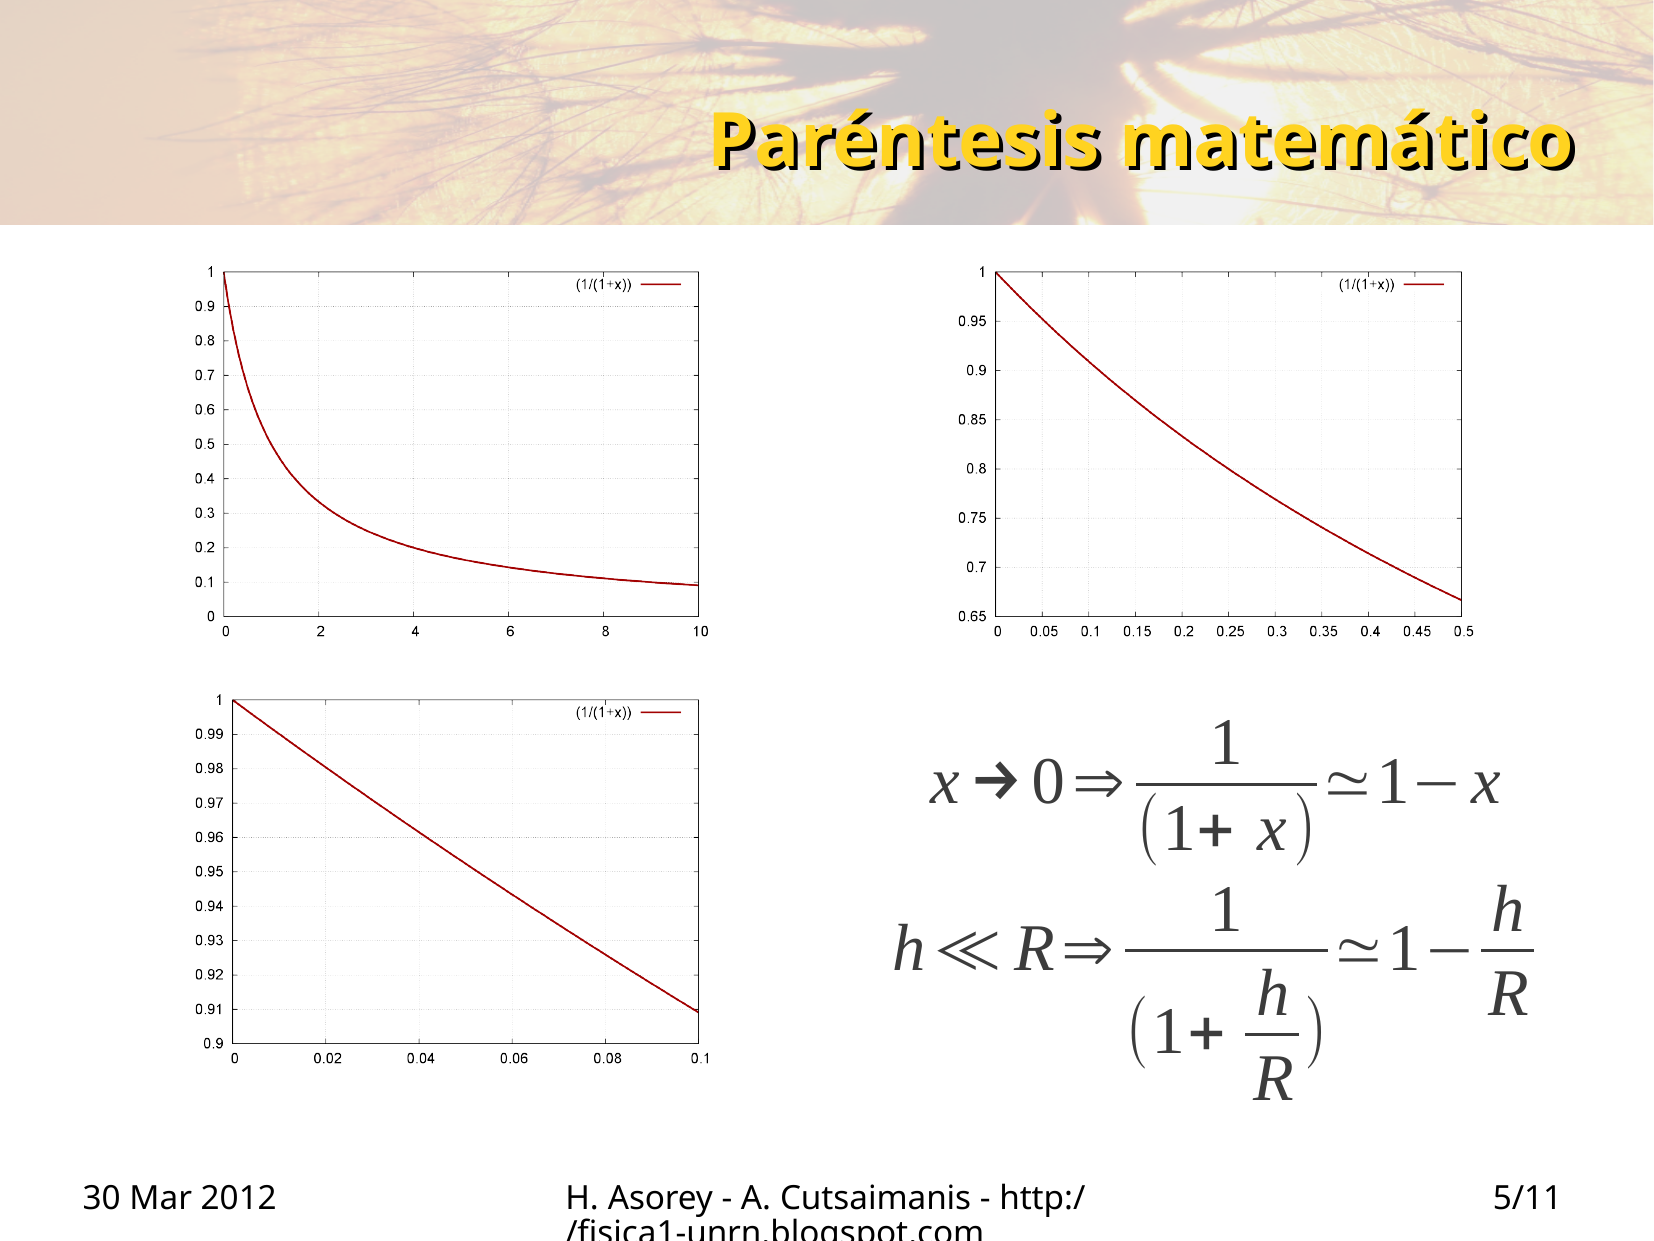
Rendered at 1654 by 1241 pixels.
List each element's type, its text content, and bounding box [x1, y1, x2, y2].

title Paréntesis matemático [86, 49, 1576, 226]
chart [885, 705, 1544, 1114]
picture [166, 254, 725, 646]
picture [0, 0, 1654, 225]
picture [929, 254, 1488, 646]
picture [166, 682, 725, 1073]
